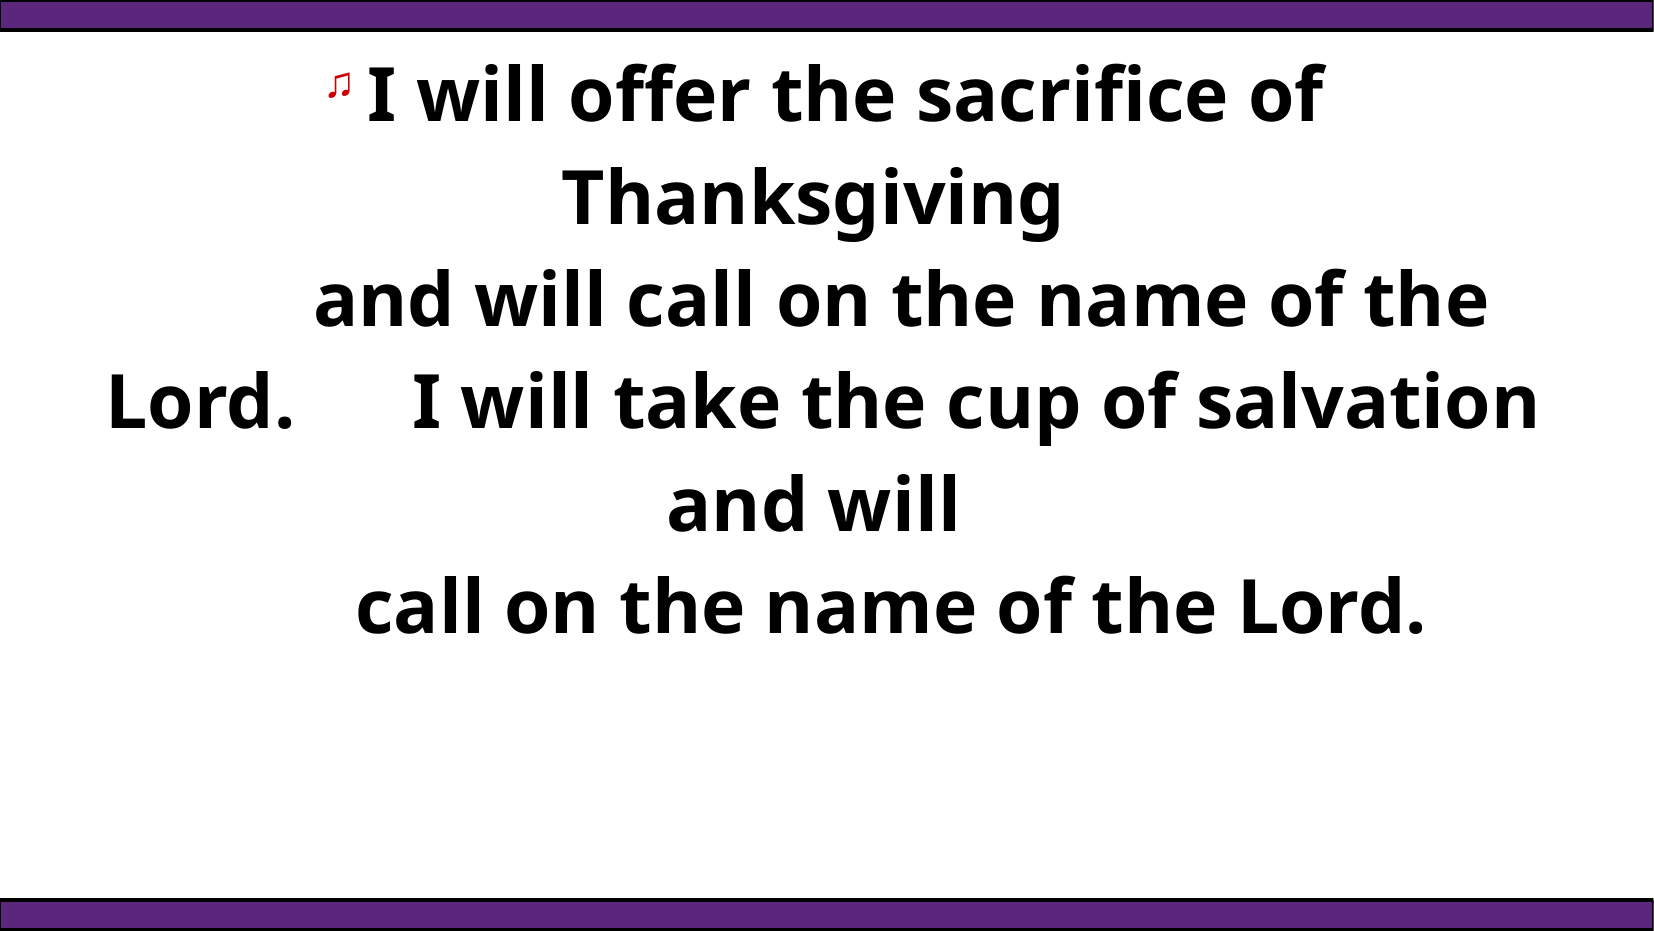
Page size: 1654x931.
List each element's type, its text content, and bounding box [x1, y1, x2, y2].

text_box [0, 900, 1654, 931]
picture [0, 31, 1654, 900]
text_box ♫ I will offer the sacrifice of Thanksgiving and will call on the name of the Lord. I will take the cup of salvation and will call on the name of the Lord. [58, 34, 1589, 449]
text_box [0, 0, 1654, 31]
